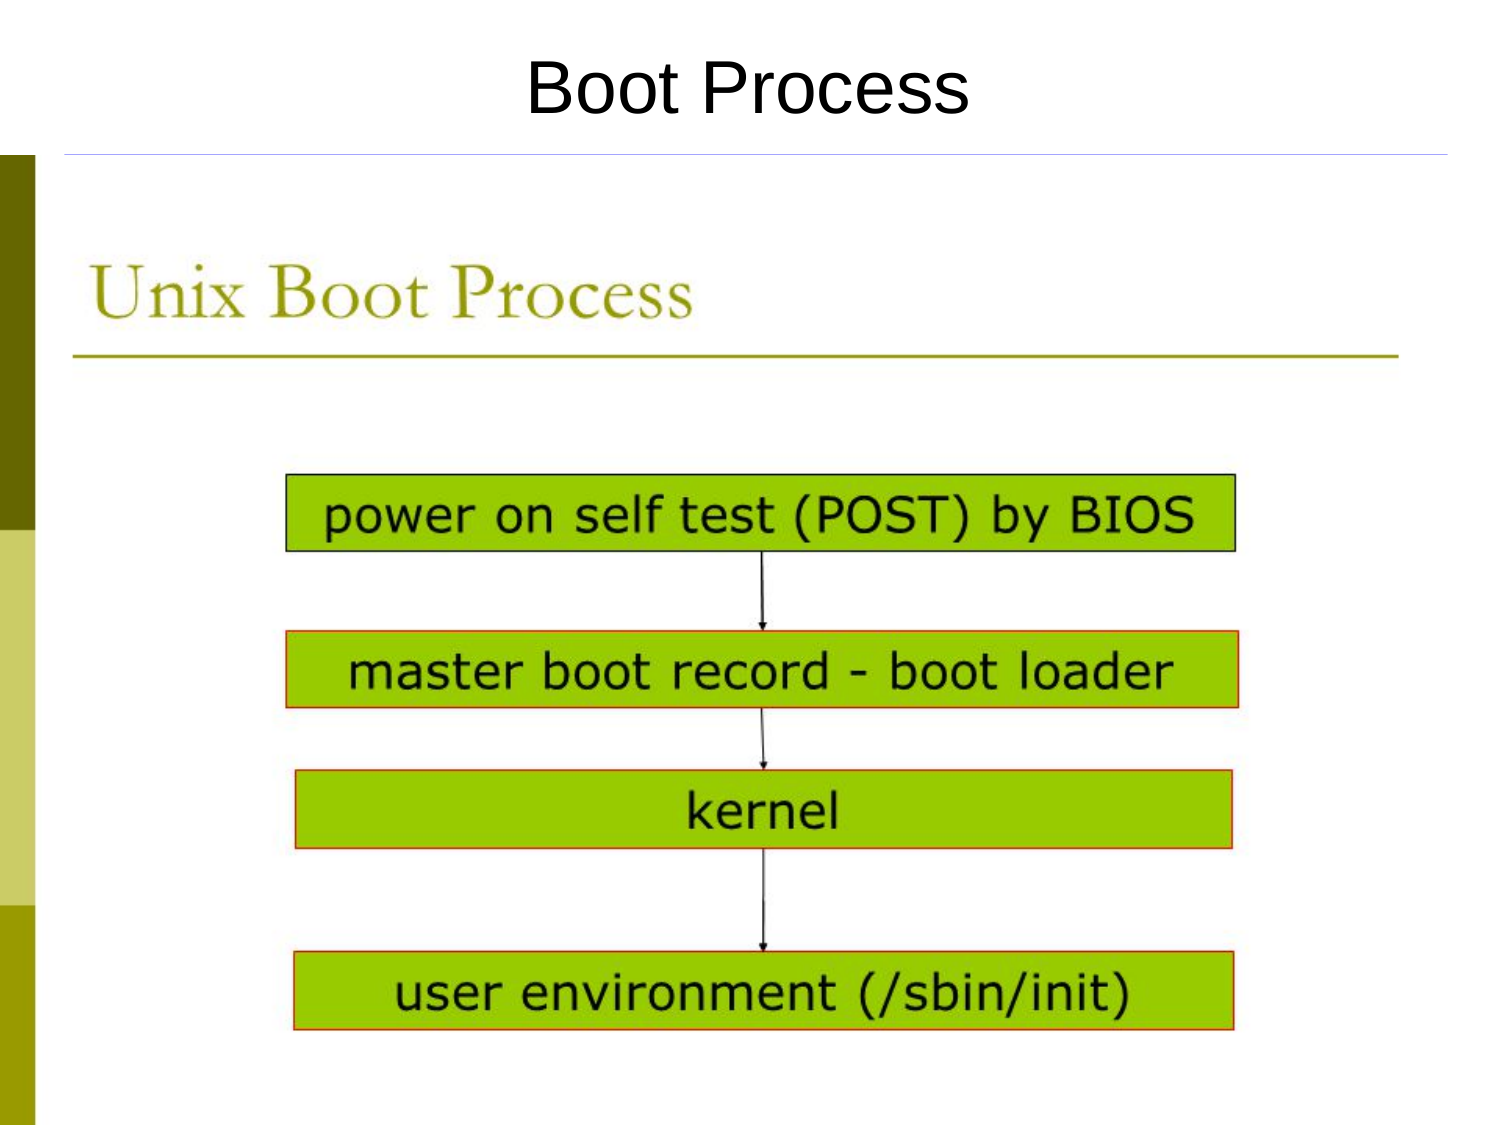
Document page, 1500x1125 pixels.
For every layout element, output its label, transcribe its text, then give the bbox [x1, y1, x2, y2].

title Boot Process [115, 21, 1382, 147]
picture [0, 155, 1499, 1125]
